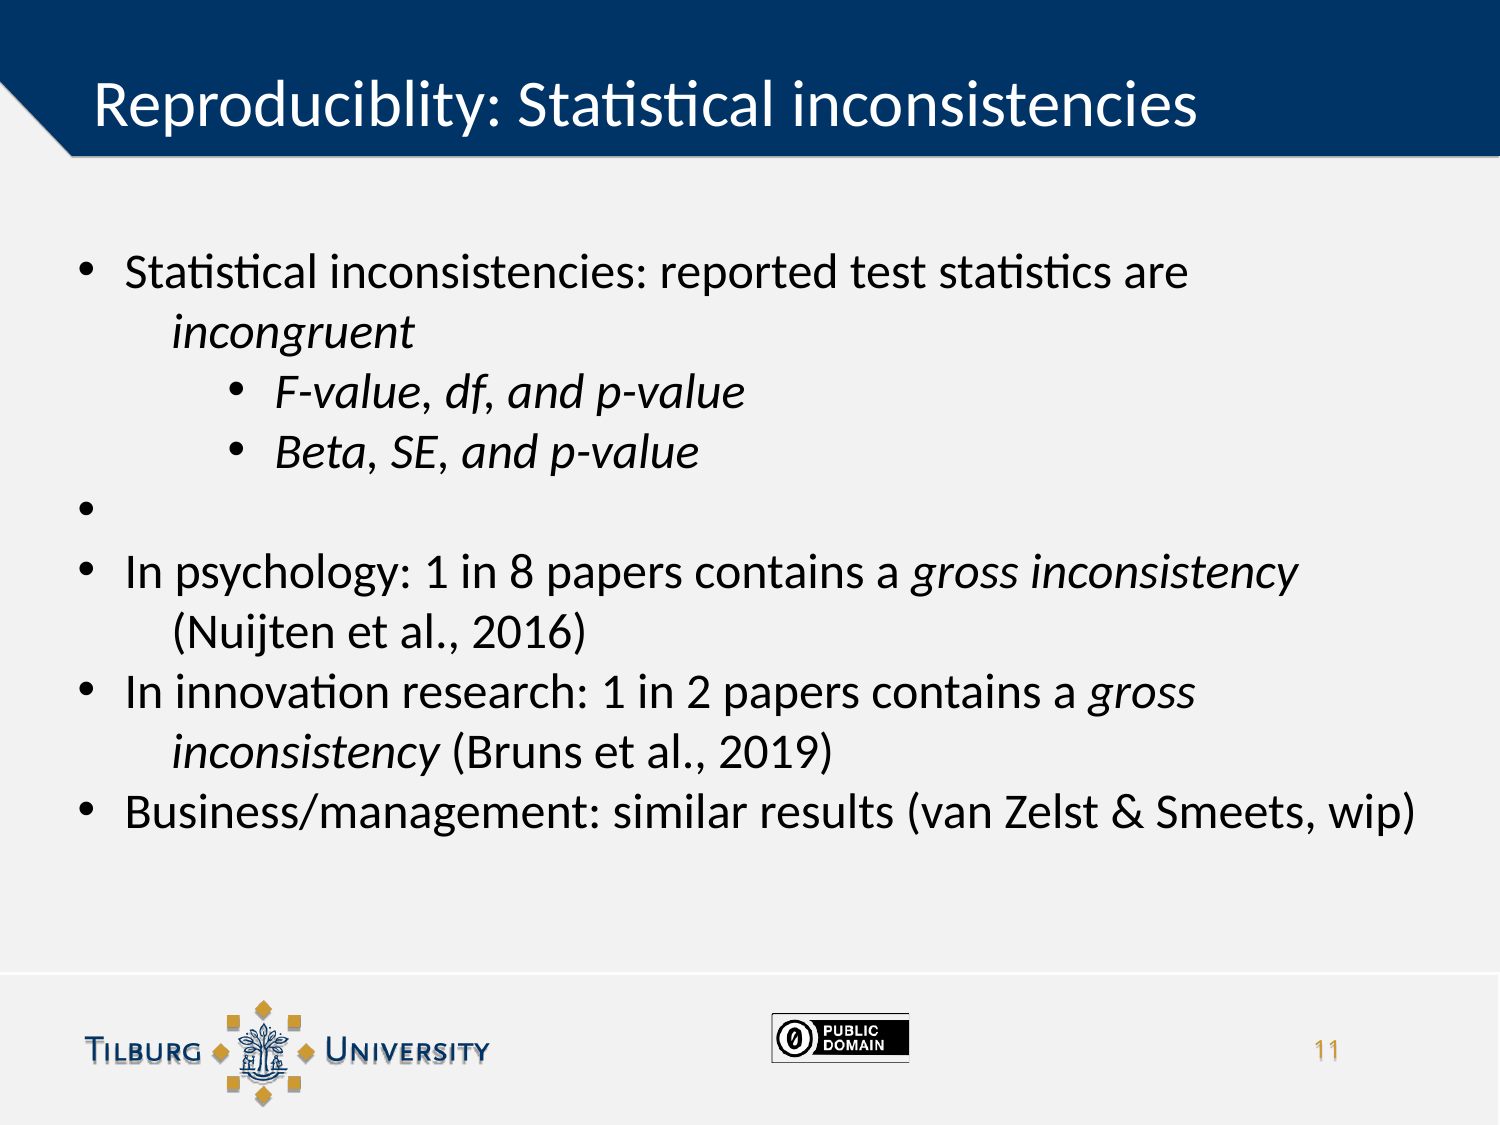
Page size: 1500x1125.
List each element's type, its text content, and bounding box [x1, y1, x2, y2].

text_box [772, 1014, 909, 1062]
text_box [1298, 1026, 1426, 1087]
text_box Statistical inconsistencies: reported test statistics are incongruent F-value, df, and p-value Beta, SE, and p-value In psychology: 1 in 8 papers contains a gross inconsistency (Nuijten et al., 2016) In innovation research: 1 in 2 papers contains a gross inconsistency (Bruns et al., 2019) Business/management: similar results (van Zelst & Smeets, wip) [62, 230, 1453, 852]
text_box Reproduciblity: Statistical inconsistencies [78, 51, 1398, 148]
